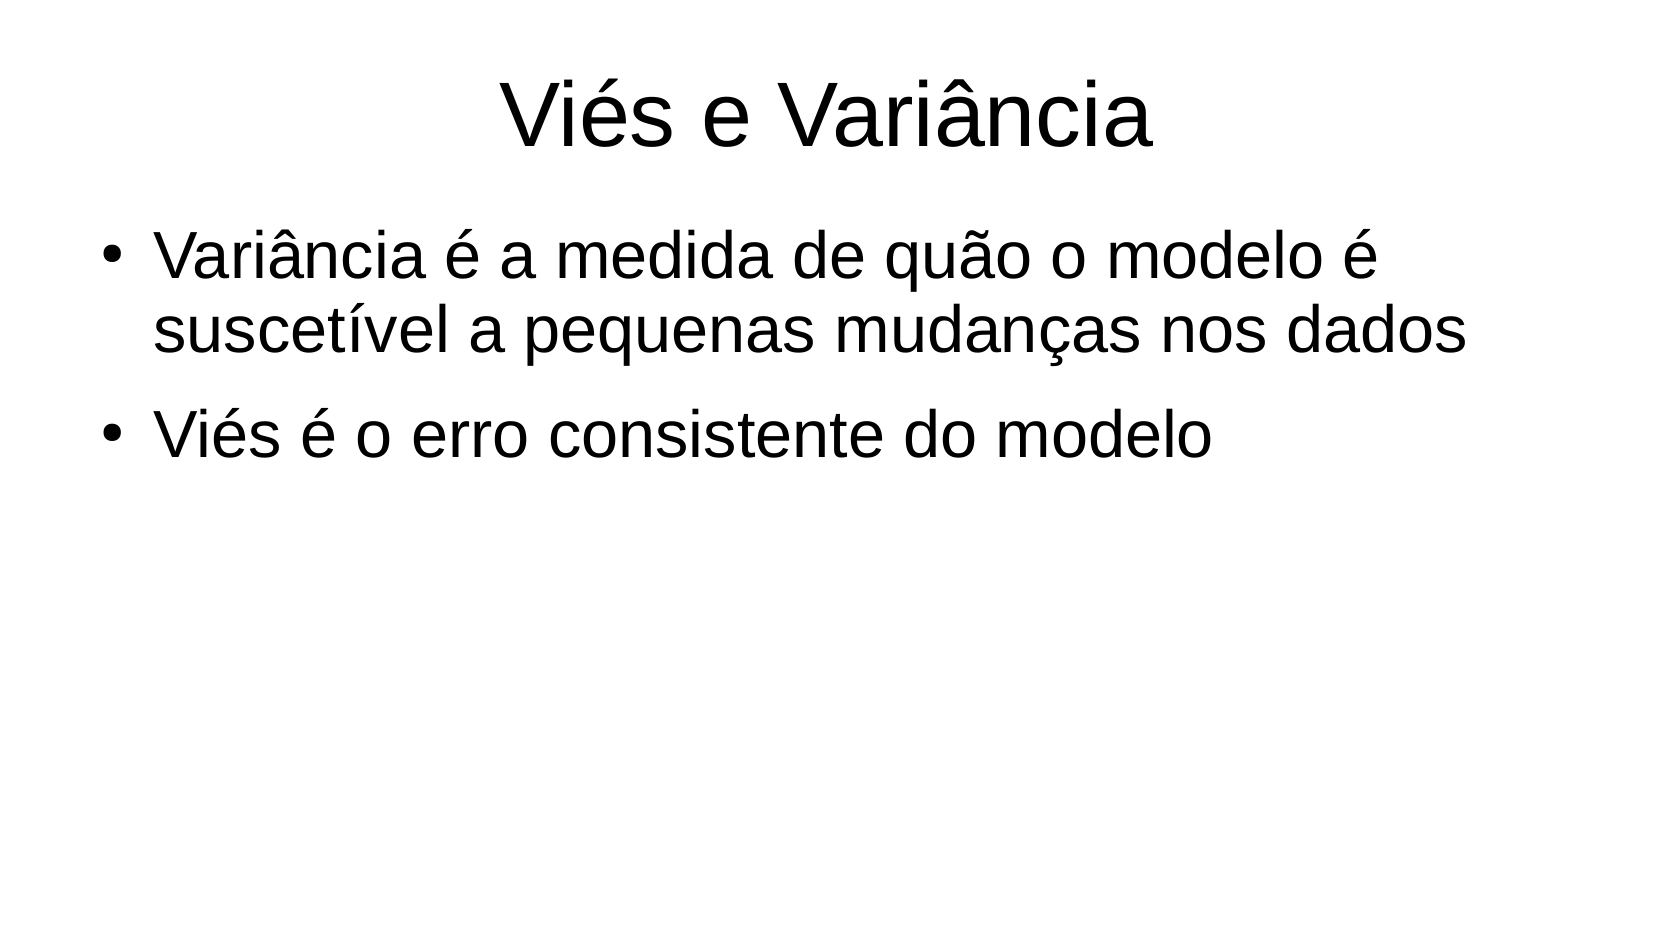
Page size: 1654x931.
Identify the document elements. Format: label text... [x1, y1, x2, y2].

list Variância é a medida de quão o modelo é suscetível a pequenas mudanças nos dados Viés é o erro consistente do modelo [82, 217, 1571, 758]
title Viés e Variância [82, 37, 1571, 193]
